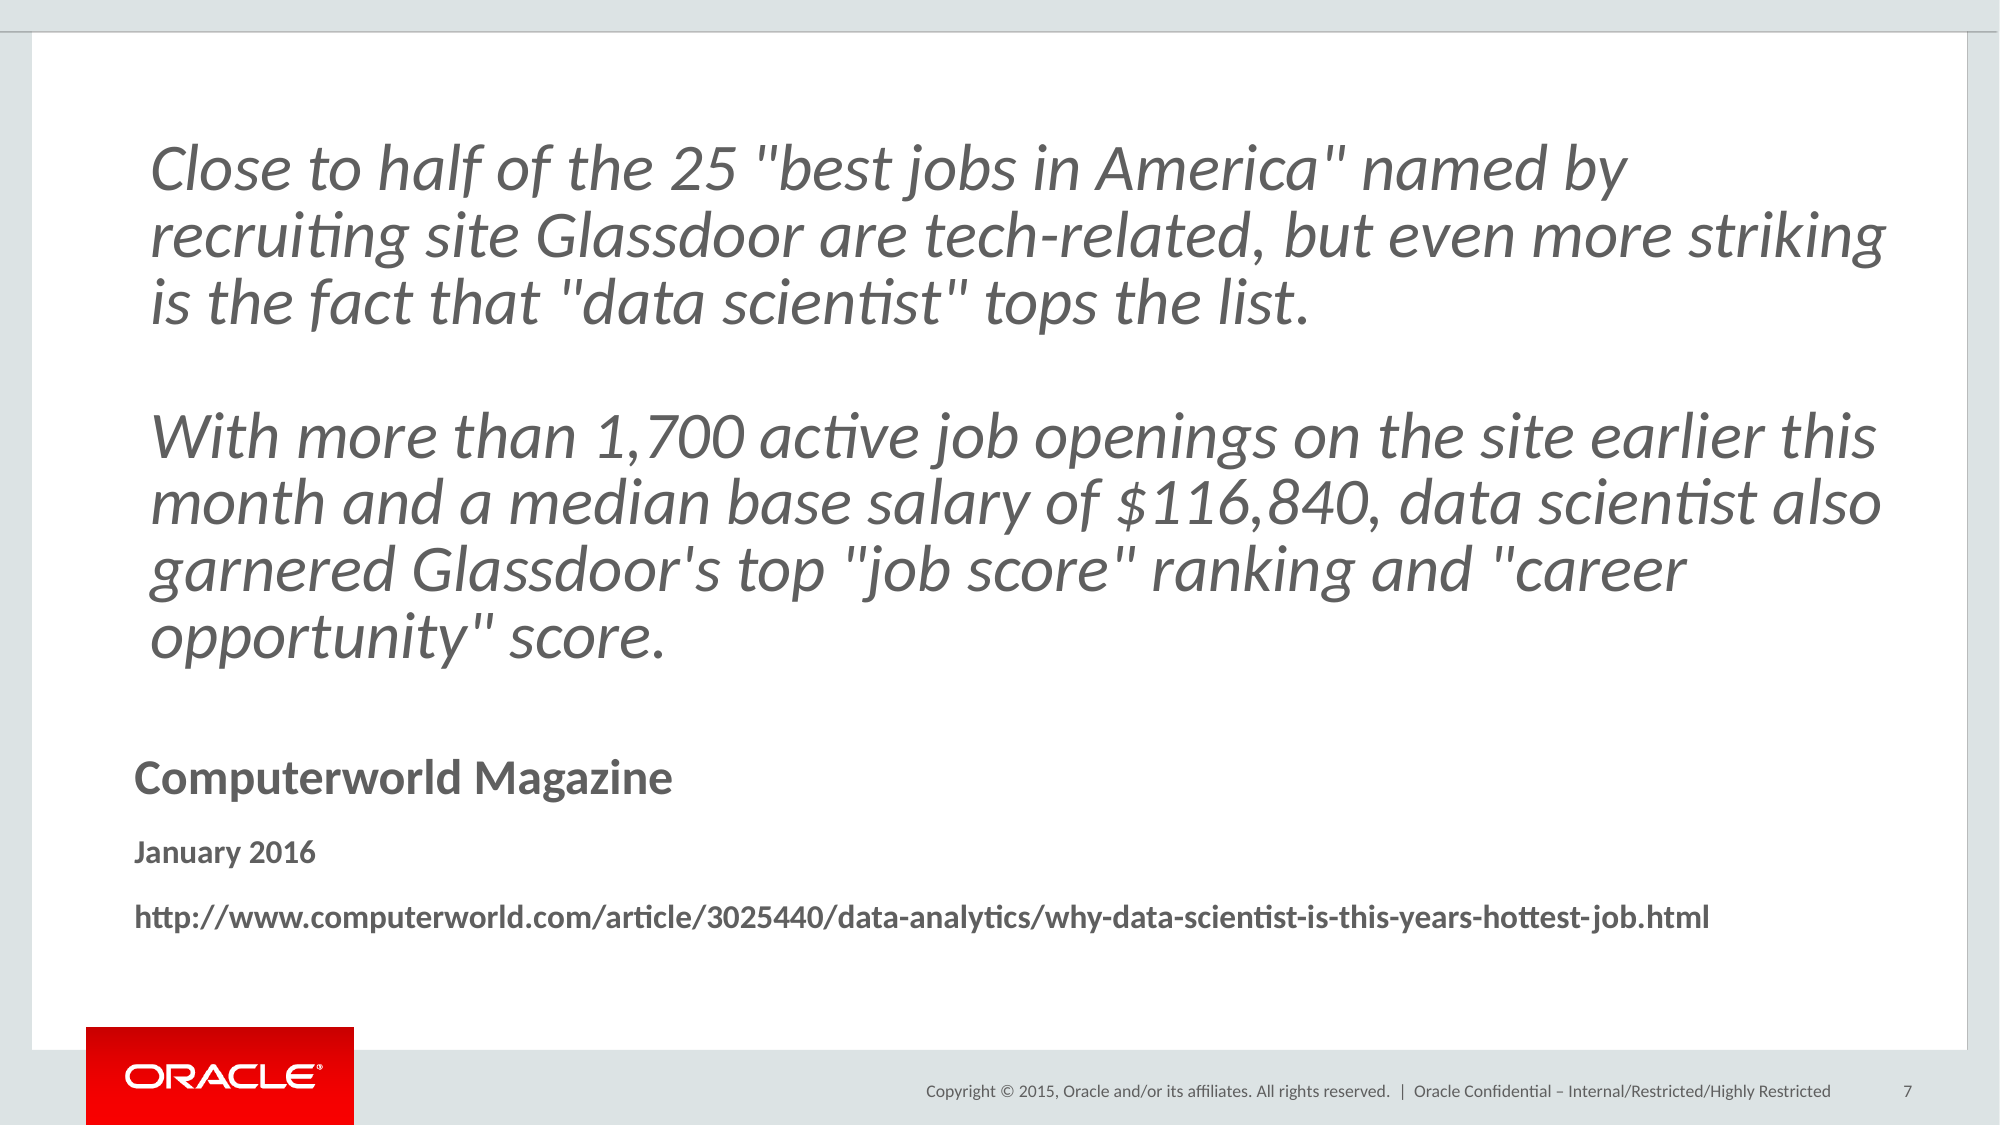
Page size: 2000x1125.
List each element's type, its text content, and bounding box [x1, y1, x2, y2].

list Computerworld Magazine January 2016 http://www.computerworld.com/article/3025440/data-analytics/why-data-scientist-is-this-years-hottest-job.html [134, 751, 1771, 902]
footer Oracle Confidential – Internal/Restricted/Highly Restricted [1414, 1075, 1849, 1106]
title Close to half of the 25 "best jobs in America" named by recruiting site Glassdoor are tech-related, but even more striking is the fact that "data scientist" tops the list. With more than 1,700 active job openings on the site earlier this month and a median base salary of $116,840, data scientist also garnered Glassdoor's top "job score" ranking and "career opportunity" score. [150, 140, 1893, 676]
slide_number <number> [1849, 1075, 1913, 1106]
picture [86, 1027, 354, 1125]
